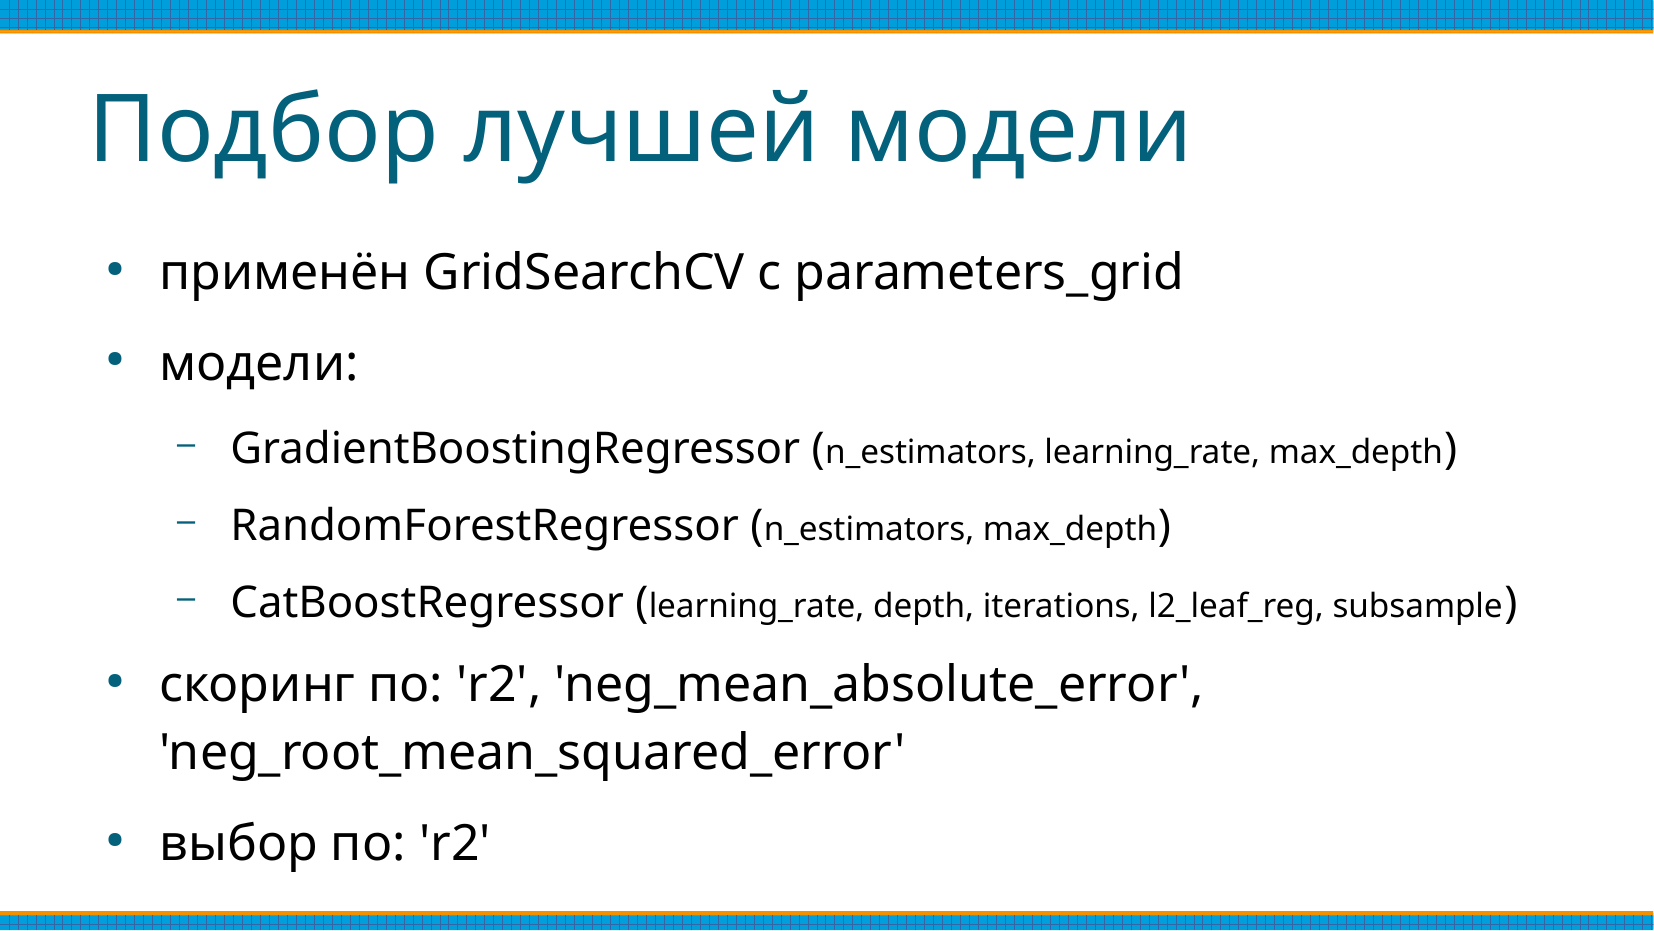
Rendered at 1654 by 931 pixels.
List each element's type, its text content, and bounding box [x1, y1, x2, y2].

title Подбор лучшей модели [88, 44, 1565, 207]
list применён GridSearchCV с parameters_grid модели: GradientBoostingRegressor (n_estimators, learning_rate, max_depth) RandomForestRegressor (n_estimators, max_depth) CatBoostRegressor (learning_rate, depth, iterations, l2_leaf_reg, subsample) скоринг по: 'r2', 'neg_mean_absolute_error', 'neg_root_mean_squared_error' выбор по: 'r2' [88, 236, 1565, 901]
